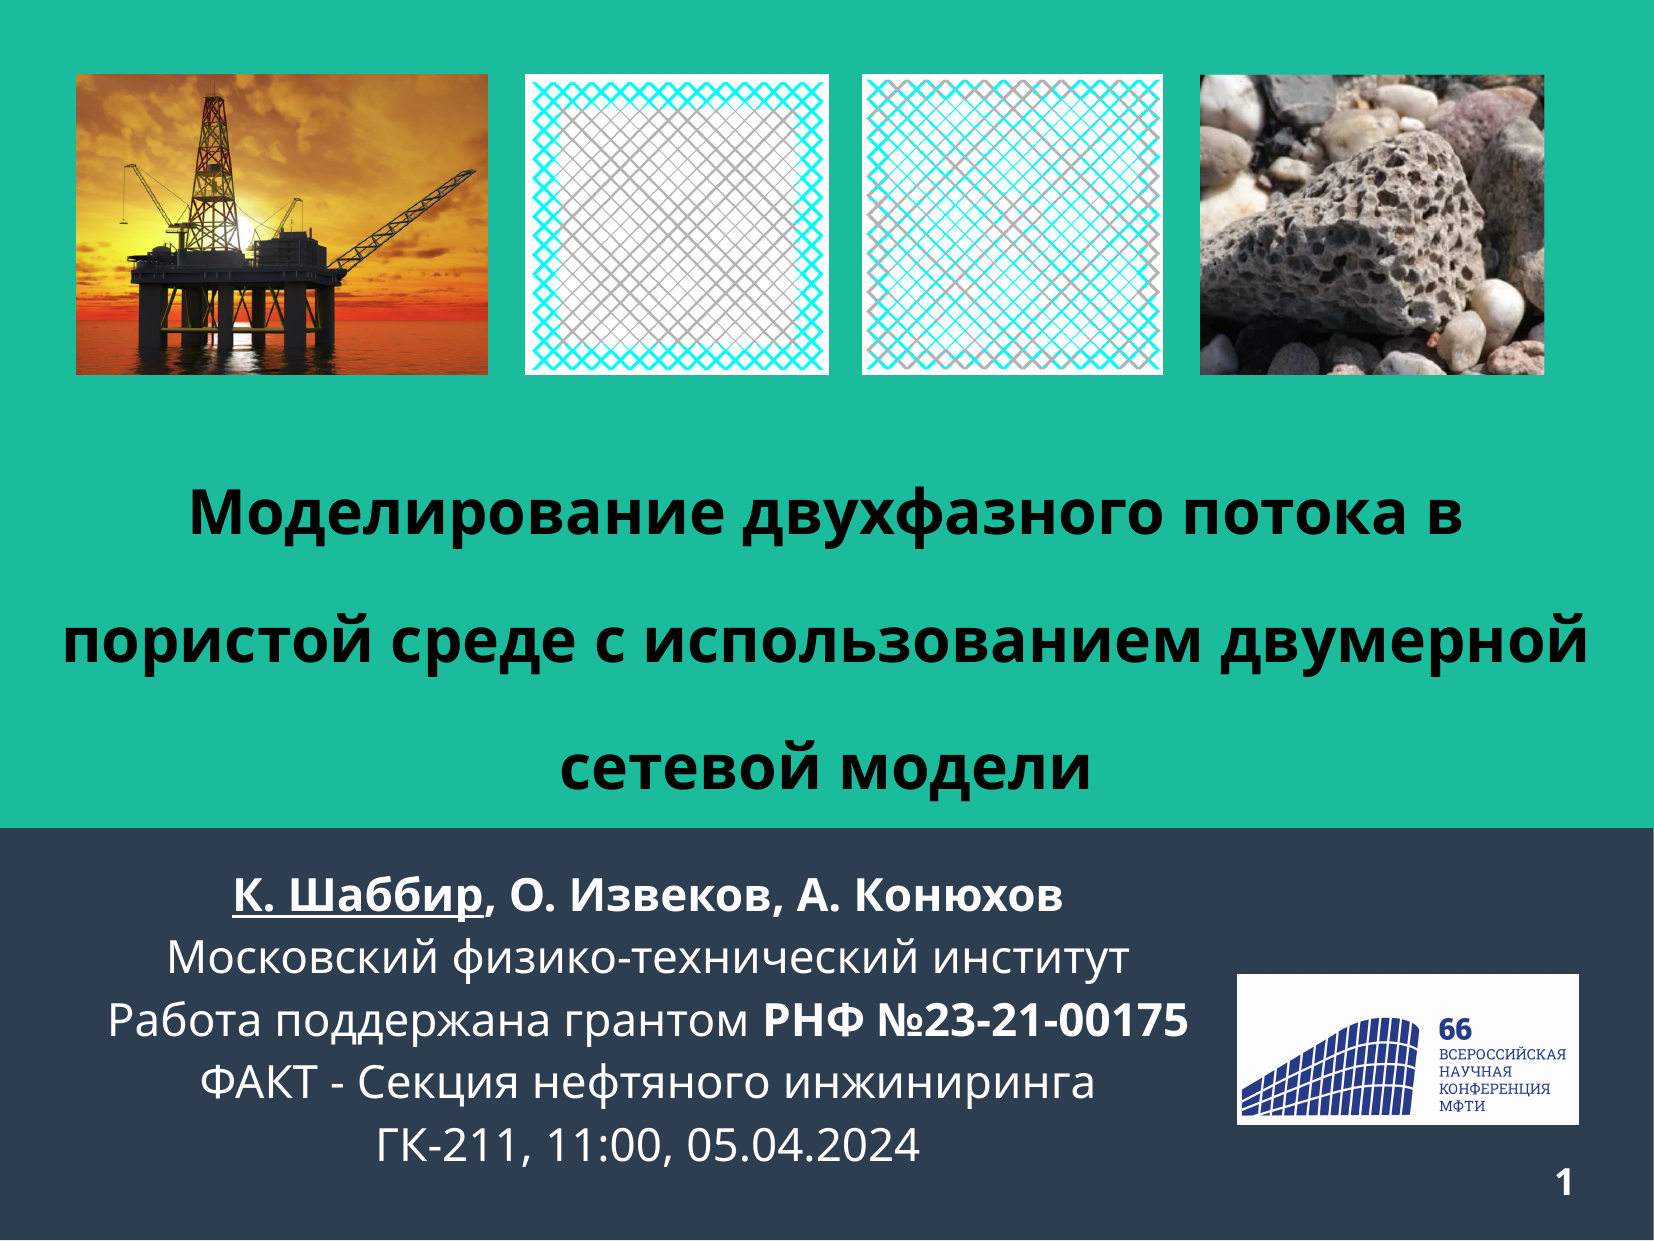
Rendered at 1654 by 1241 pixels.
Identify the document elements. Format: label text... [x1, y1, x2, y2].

picture [525, 74, 829, 376]
picture [76, 74, 488, 376]
picture [1237, 974, 1579, 1126]
subtitle К. Шаббир, О. Извеков, А. Конюхов Московский физико-технический институт Работа поддержана грантом РНФ №23-21-00175 ФАКТ - Секция нефтяного инжиниринга ГК-211, 11:00, 05.04.2024 [59, 856, 1238, 1182]
picture [862, 74, 1163, 376]
title Моделирование двухфазного потока в пористой среде с использованием двумерной сетевой модели [59, 425, 1595, 808]
picture [1200, 74, 1545, 376]
